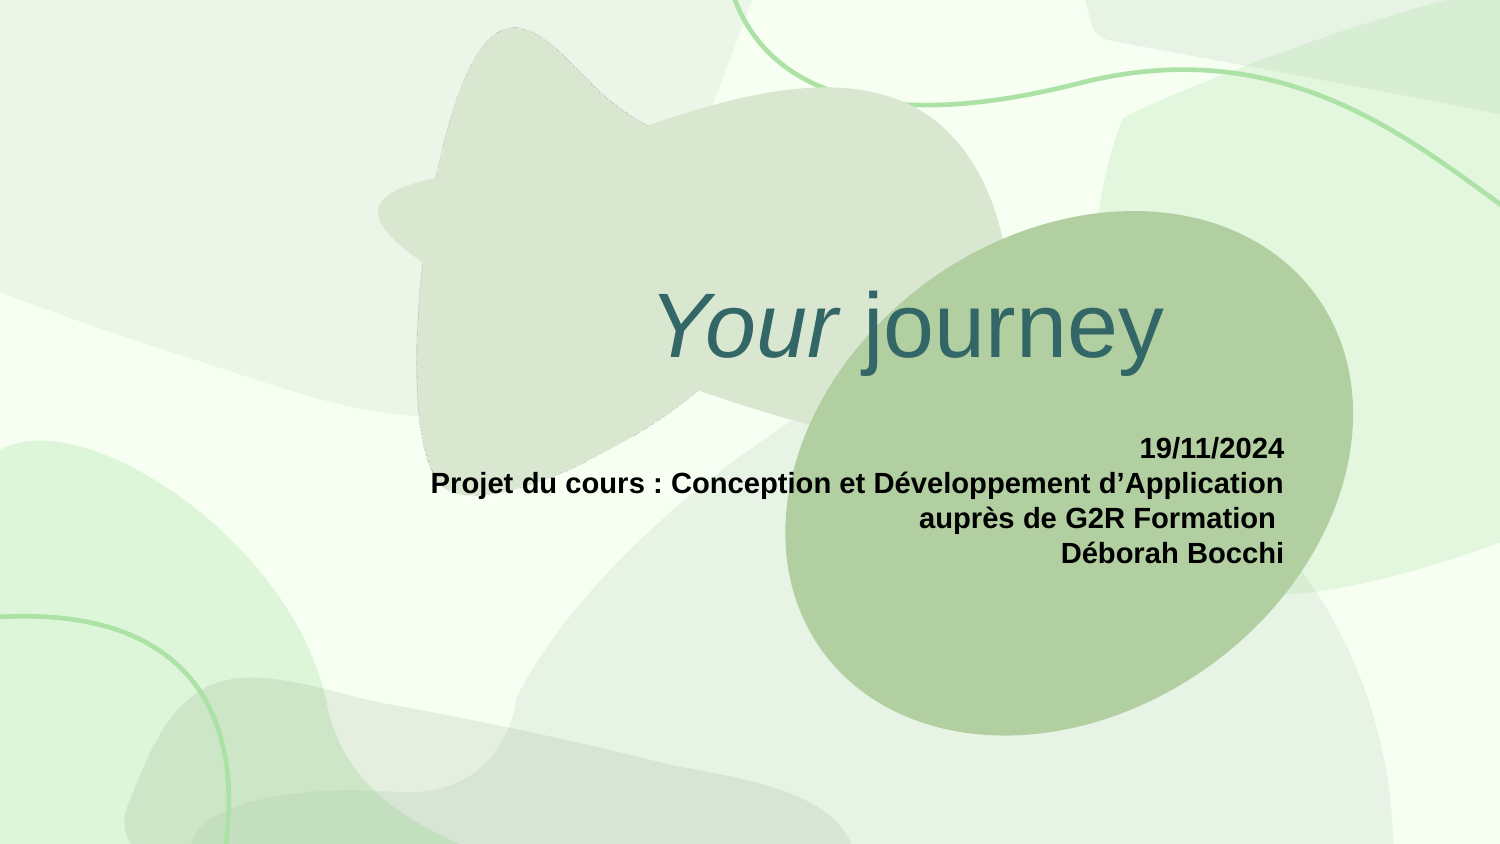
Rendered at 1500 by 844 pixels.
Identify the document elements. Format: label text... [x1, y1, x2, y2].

text_box [377, 87, 988, 298]
picture [262, 0, 706, 421]
text_box [1300, 319, 1354, 574]
title Your journey [483, 191, 1331, 450]
text_box 19/11/2024 Projet du cours : Conception et Développement d’Application auprès de G2R Formation Déborah Bocchi [262, 421, 1300, 577]
text_box [789, 577, 1298, 736]
